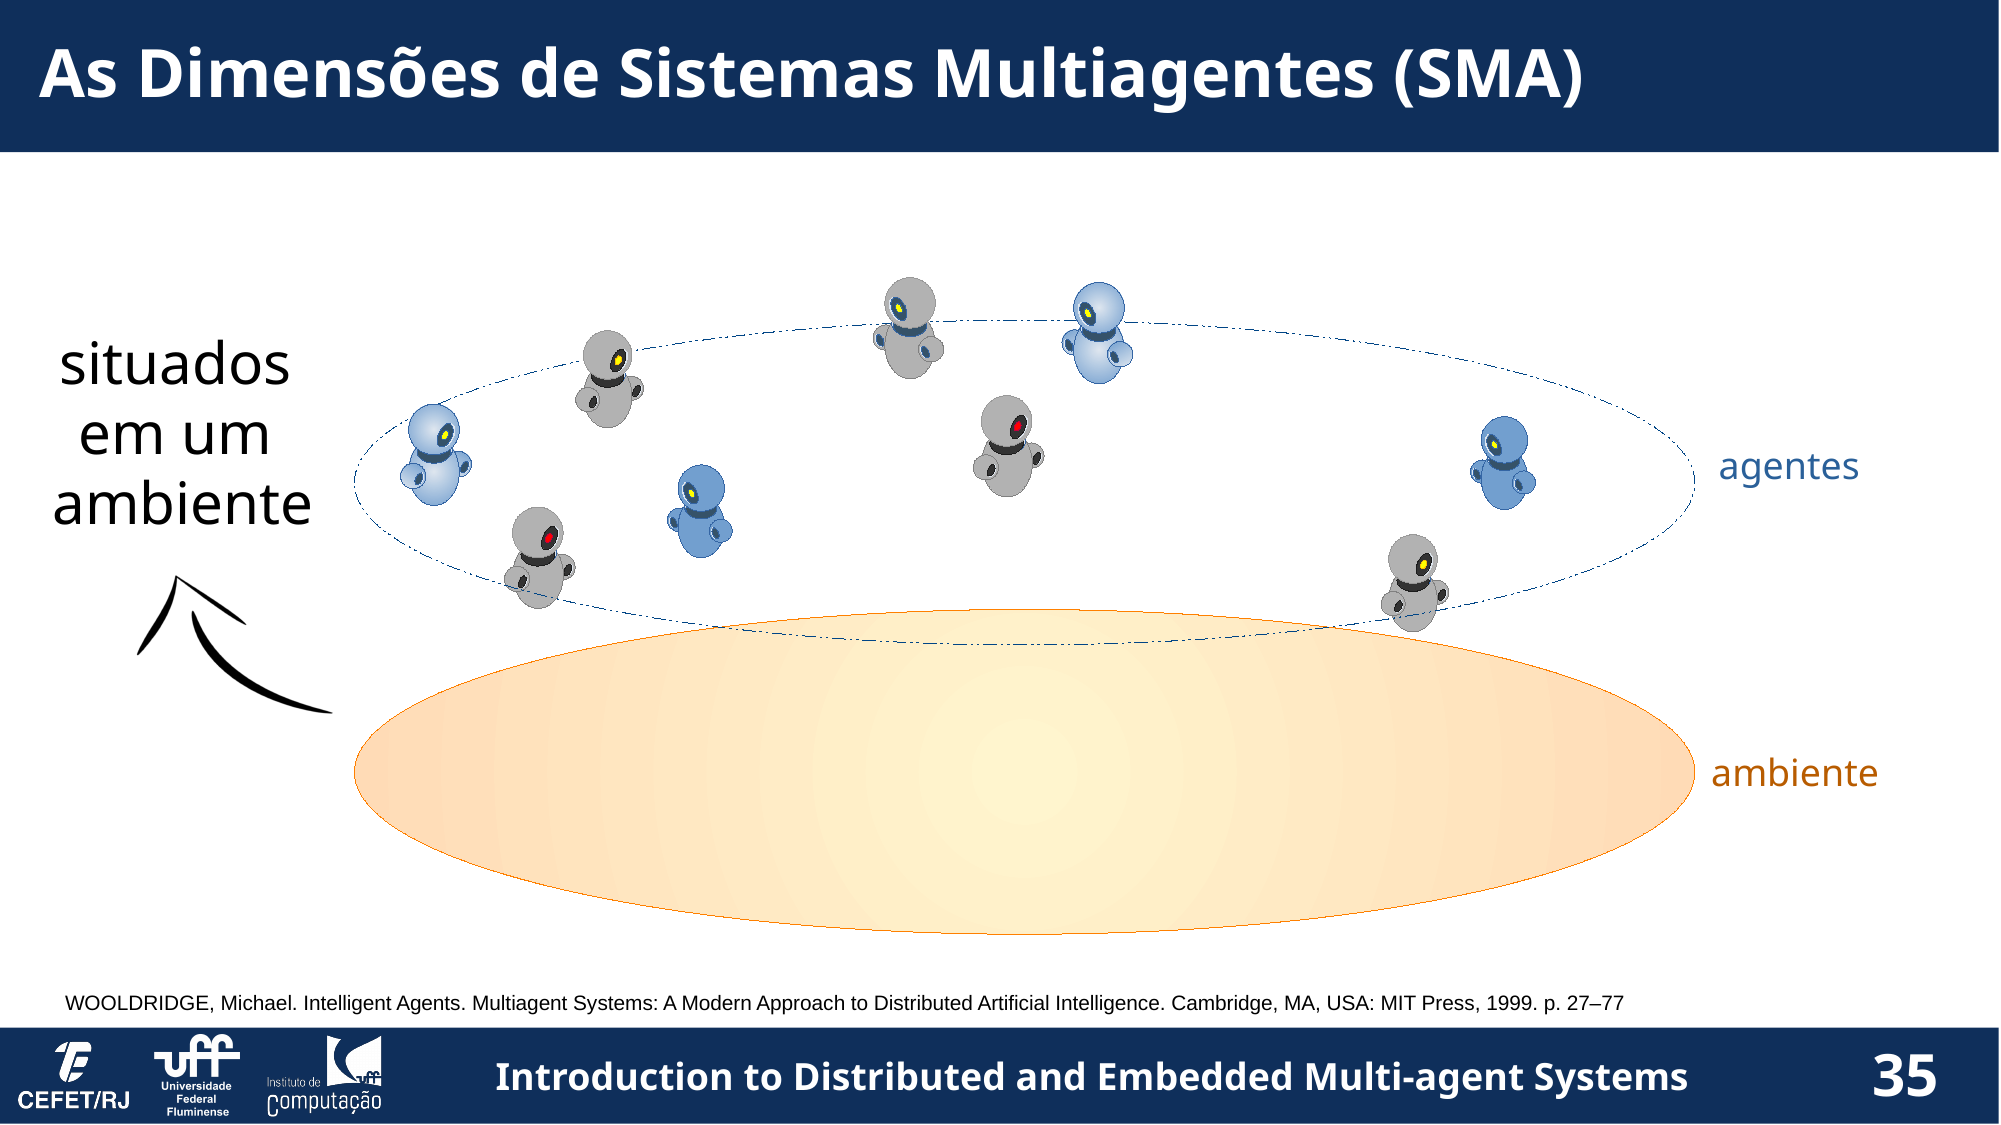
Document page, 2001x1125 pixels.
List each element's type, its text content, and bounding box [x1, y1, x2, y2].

text_box [973, 395, 1045, 497]
text_box situados em um ambiente [0, 318, 390, 544]
text_box [873, 277, 944, 379]
text_box [667, 464, 733, 558]
picture [265, 1033, 383, 1117]
text_box [354, 609, 1684, 935]
text_box [1061, 282, 1133, 384]
text_box ambiente [1618, 741, 1973, 802]
text_box [400, 404, 472, 506]
text_box agentes [1612, 434, 1967, 495]
text_box WOOLDRIDGE, Michael. Intelligent Agents. Multiagent Systems: A Modern Approach to Distributed Artificial Intelligence. Cambridge, MA, USA: MIT Press, 1999. p. 27–77 [50, 982, 1969, 1023]
picture [18, 1021, 129, 1125]
text_box As Dimensões de Sistemas Multiagentes (SMA) [25, 23, 1999, 119]
text_box [1470, 416, 1536, 510]
text_box [575, 330, 644, 428]
text_box [1381, 534, 1449, 632]
picture [153, 1033, 241, 1121]
text_box [504, 507, 576, 609]
picture [116, 564, 334, 782]
